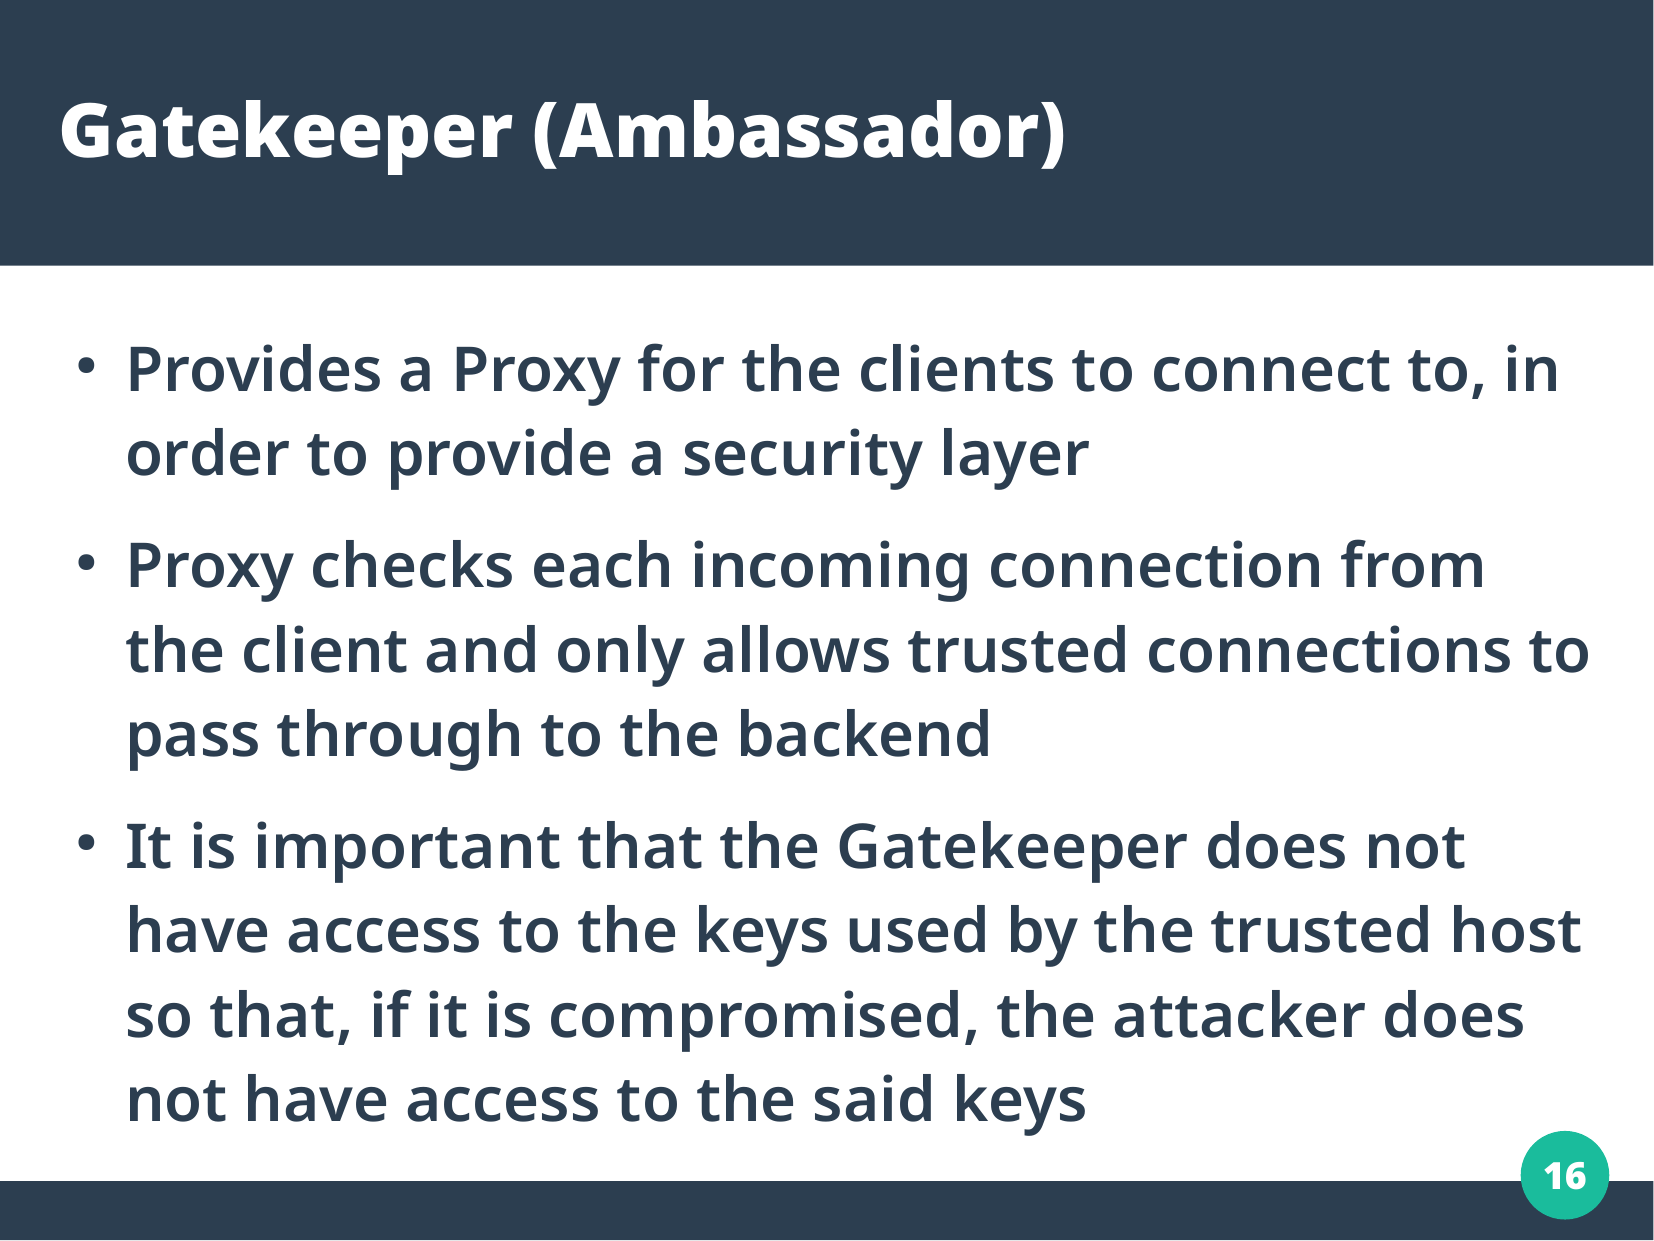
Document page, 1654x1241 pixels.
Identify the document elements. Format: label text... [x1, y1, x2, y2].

title Gatekeeper (Ambassador) [59, 49, 1595, 207]
list Provides a Proxy for the clients to connect to, in order to provide a security layer Proxy checks each incoming connection from the client and only allows trusted connections to pass through to the backend It is important that the Gatekeeper does not have access to the keys used by the trusted host so that, if it is compromised, the attacker does not have access to the said keys [59, 324, 1595, 1152]
